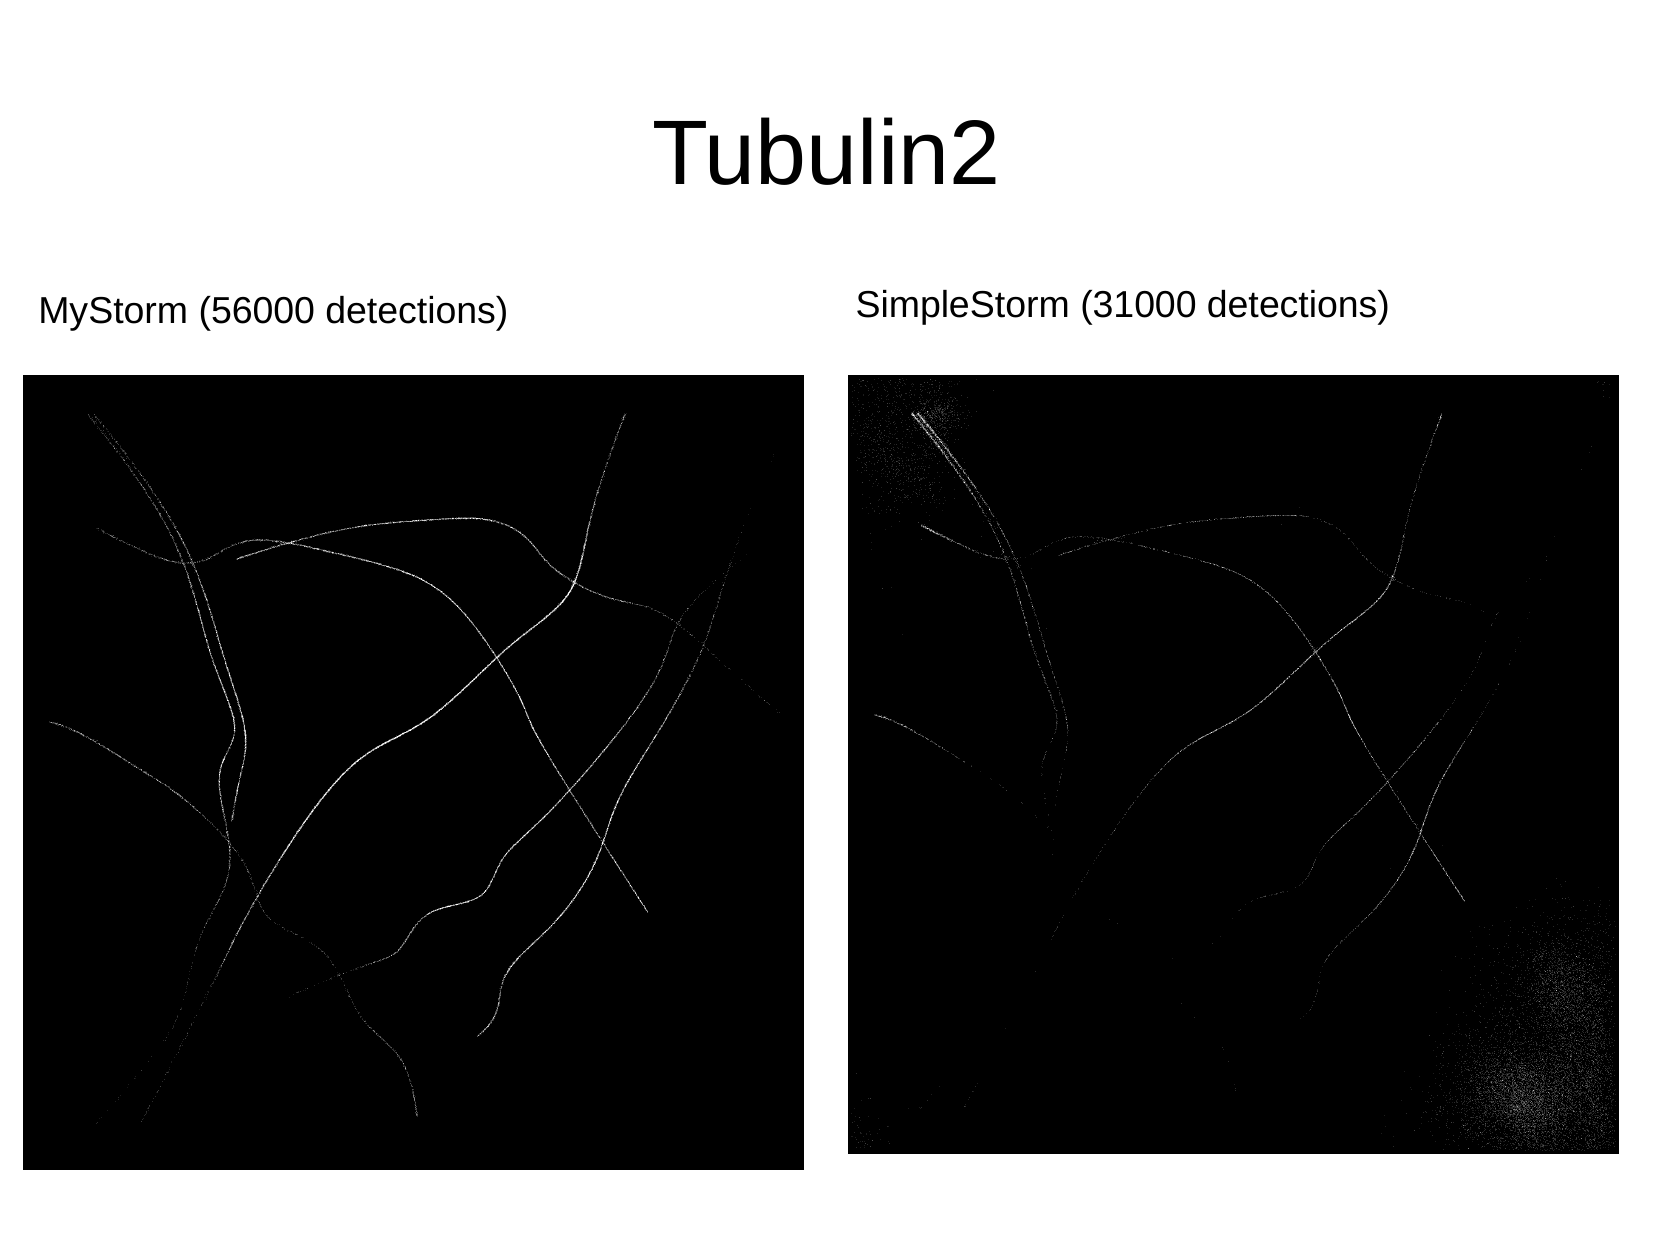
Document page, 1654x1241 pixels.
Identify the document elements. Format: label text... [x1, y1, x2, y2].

picture [848, 375, 1619, 1154]
text_box SimpleStorm (31000 detections) [840, 276, 1548, 334]
title Tubulin2 [82, 49, 1571, 257]
text_box MyStorm (56000 detections) [23, 282, 579, 346]
picture [23, 375, 804, 1170]
